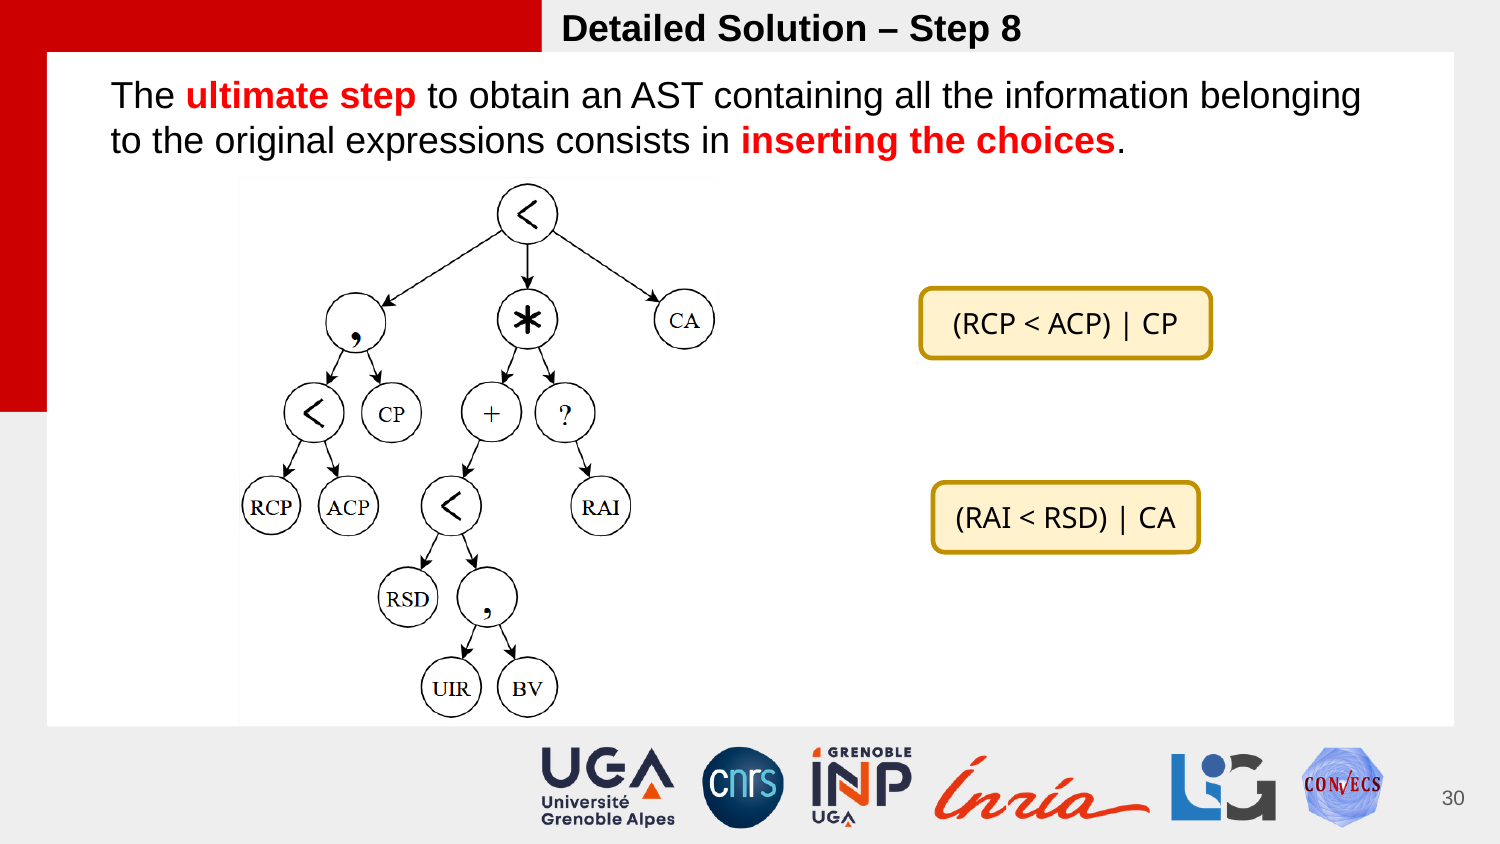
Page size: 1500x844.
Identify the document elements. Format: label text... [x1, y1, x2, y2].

slide_number <numéro> [1389, 764, 1480, 830]
text_box (RCP < ACP) | CP [920, 288, 1211, 359]
text_box Detailed Solution – Step 8 [546, 0, 1441, 55]
picture [0, 0, 1500, 844]
text_box (RAI < RSD) | CA [933, 482, 1199, 553]
text_box The ultimate step to obtain an AST containing all the information belonging to the original expressions consists in inserting the choices. [95, 67, 1405, 225]
